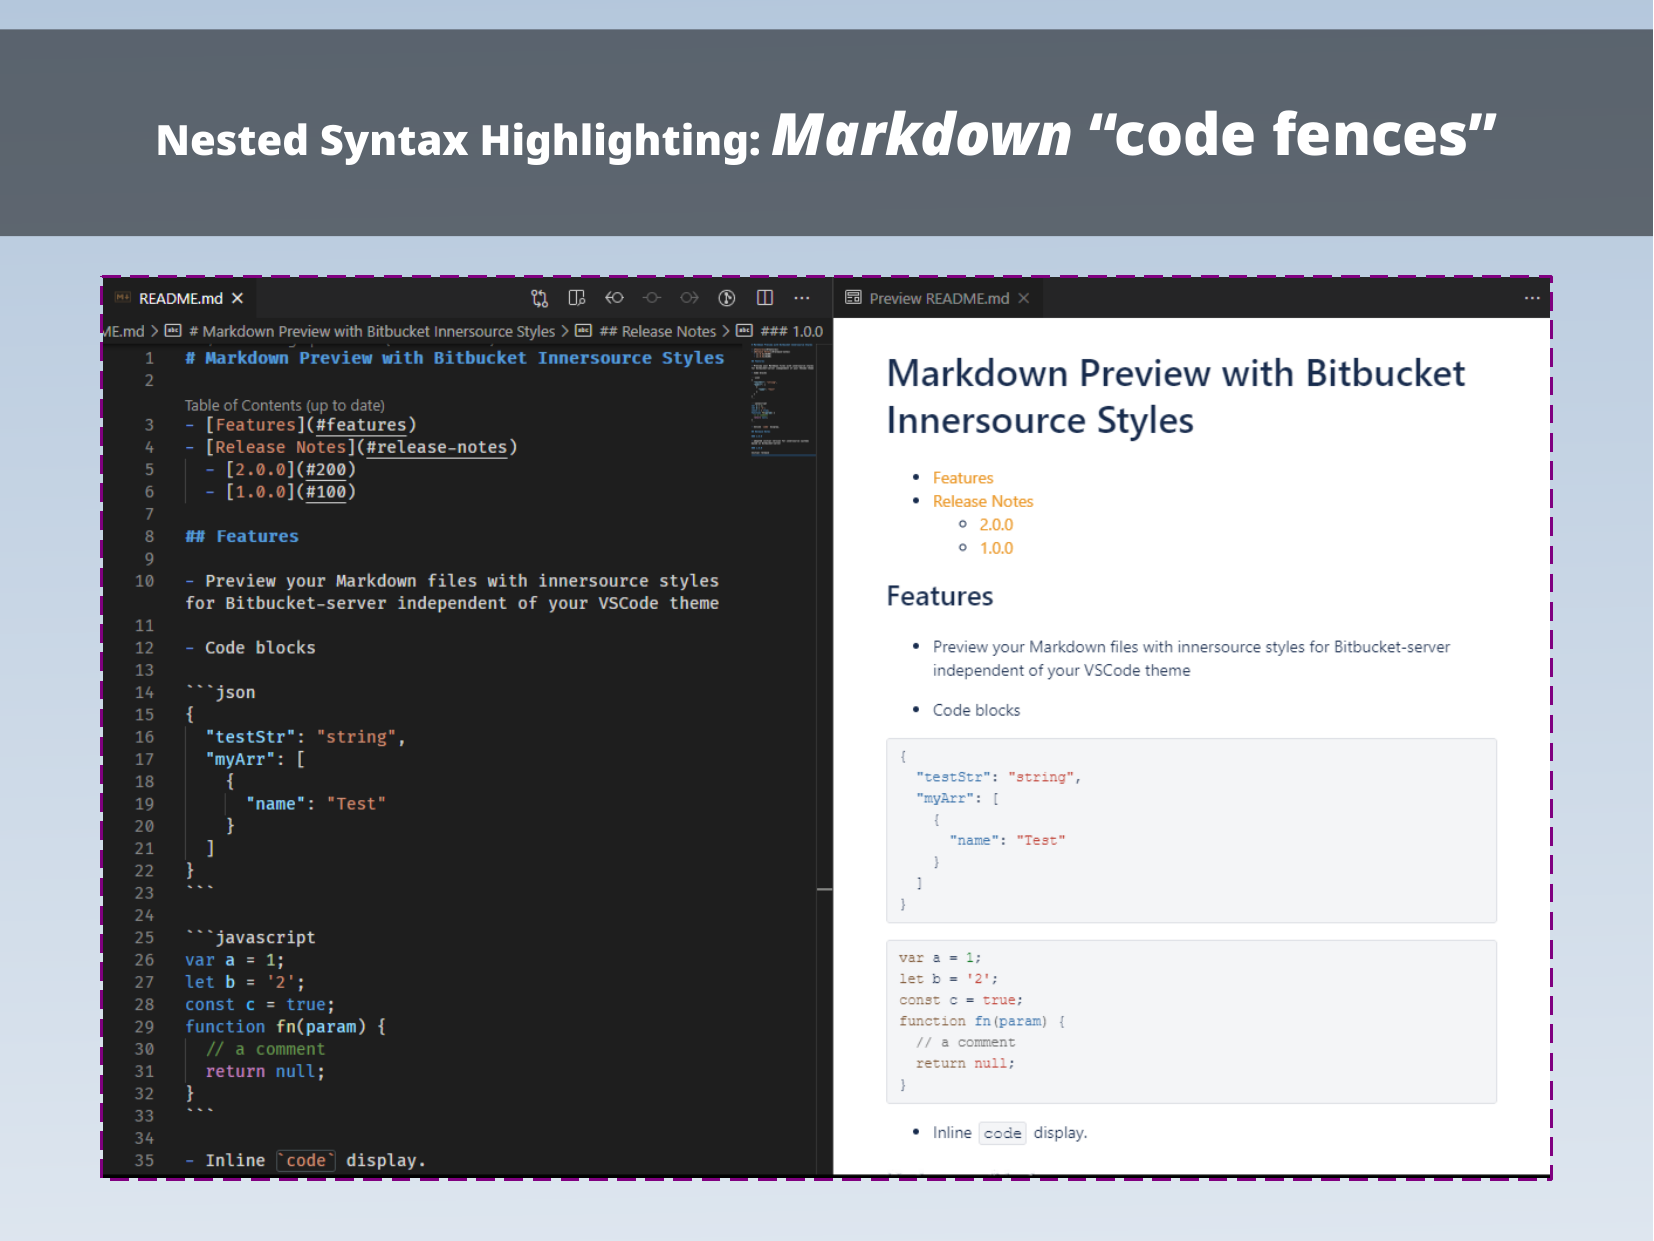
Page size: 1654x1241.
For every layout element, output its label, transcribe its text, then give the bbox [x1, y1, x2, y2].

picture [103, 277, 1550, 1178]
title Nested Syntax Highlighting: Markdown “code fences” [58, 59, 1594, 207]
